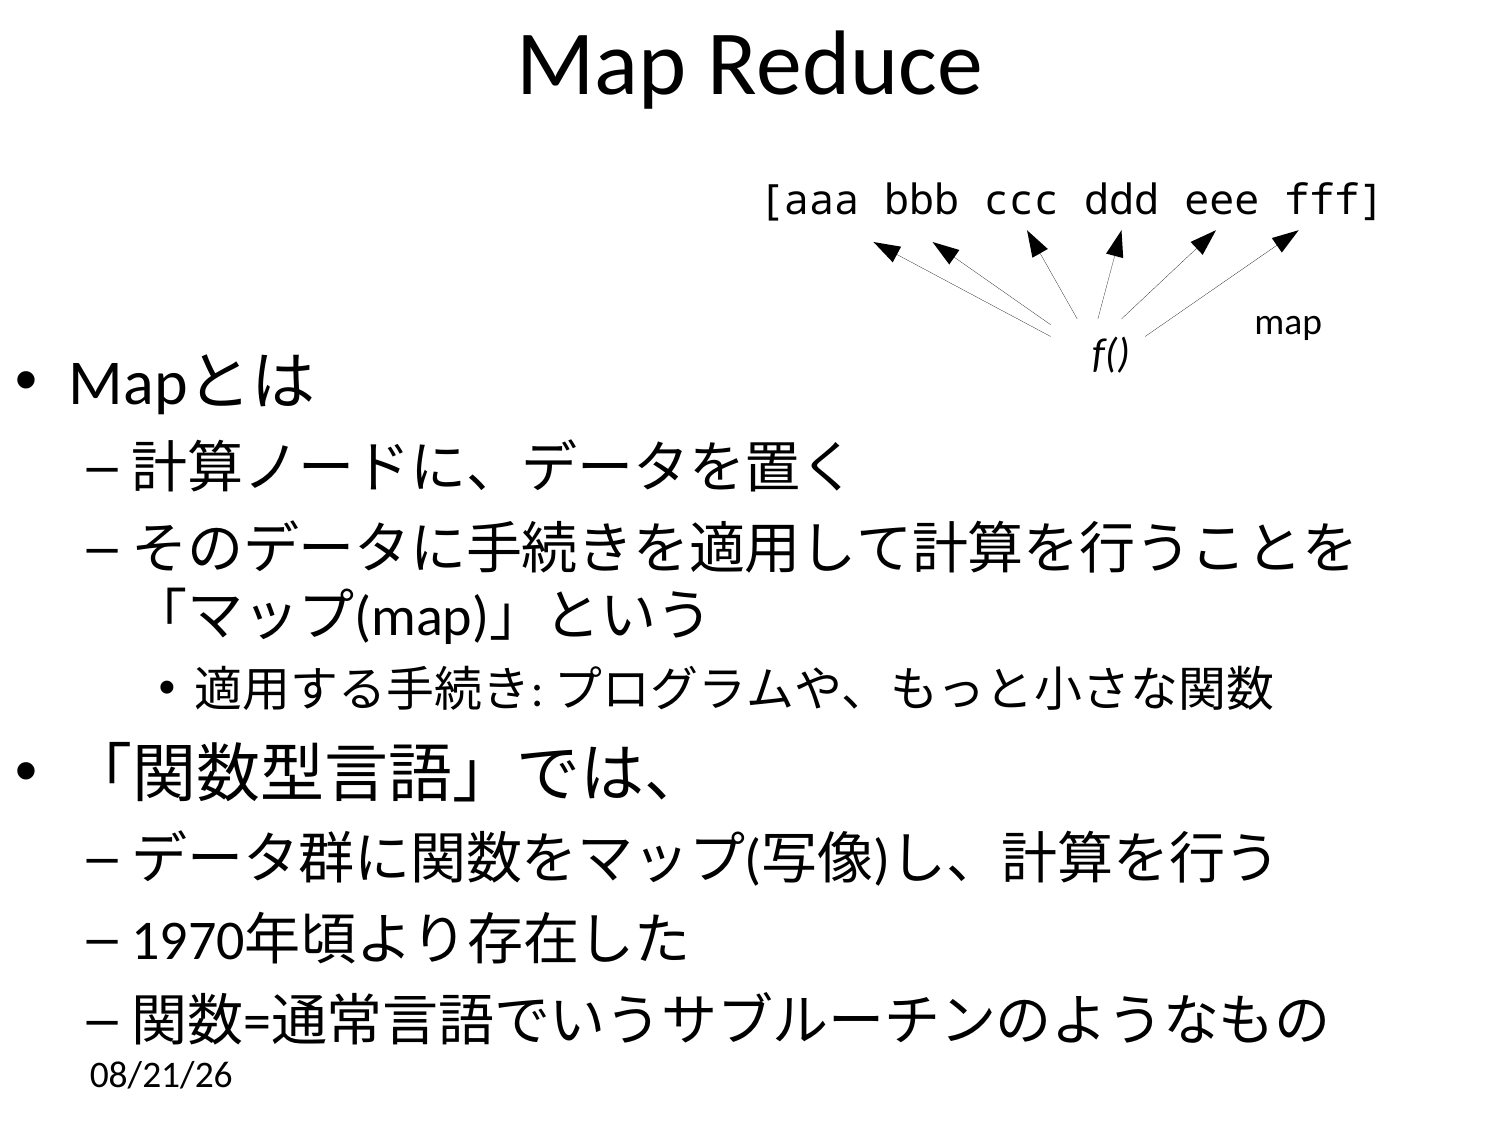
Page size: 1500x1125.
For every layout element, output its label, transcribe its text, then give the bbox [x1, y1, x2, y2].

title Map Reduce [75, 0, 1426, 121]
text_box [aaa bbb ccc ddd eee fff] [744, 165, 1405, 231]
text_box map [1239, 289, 1370, 350]
list Mapとは 計算ノードに、データを置く そのデータに手続きを適用して計算を行うことを「マップ(map)」という 適用する手続き: プログラムや、もっと小さな関数 「関数型言語」では、 データ群に関数をマップ(写像)し、計算を行う 1970年頃より存在した 関数=通常言語でいうサブルーチンのようなもの [0, 333, 1489, 1063]
text_box f() [1077, 318, 1146, 384]
